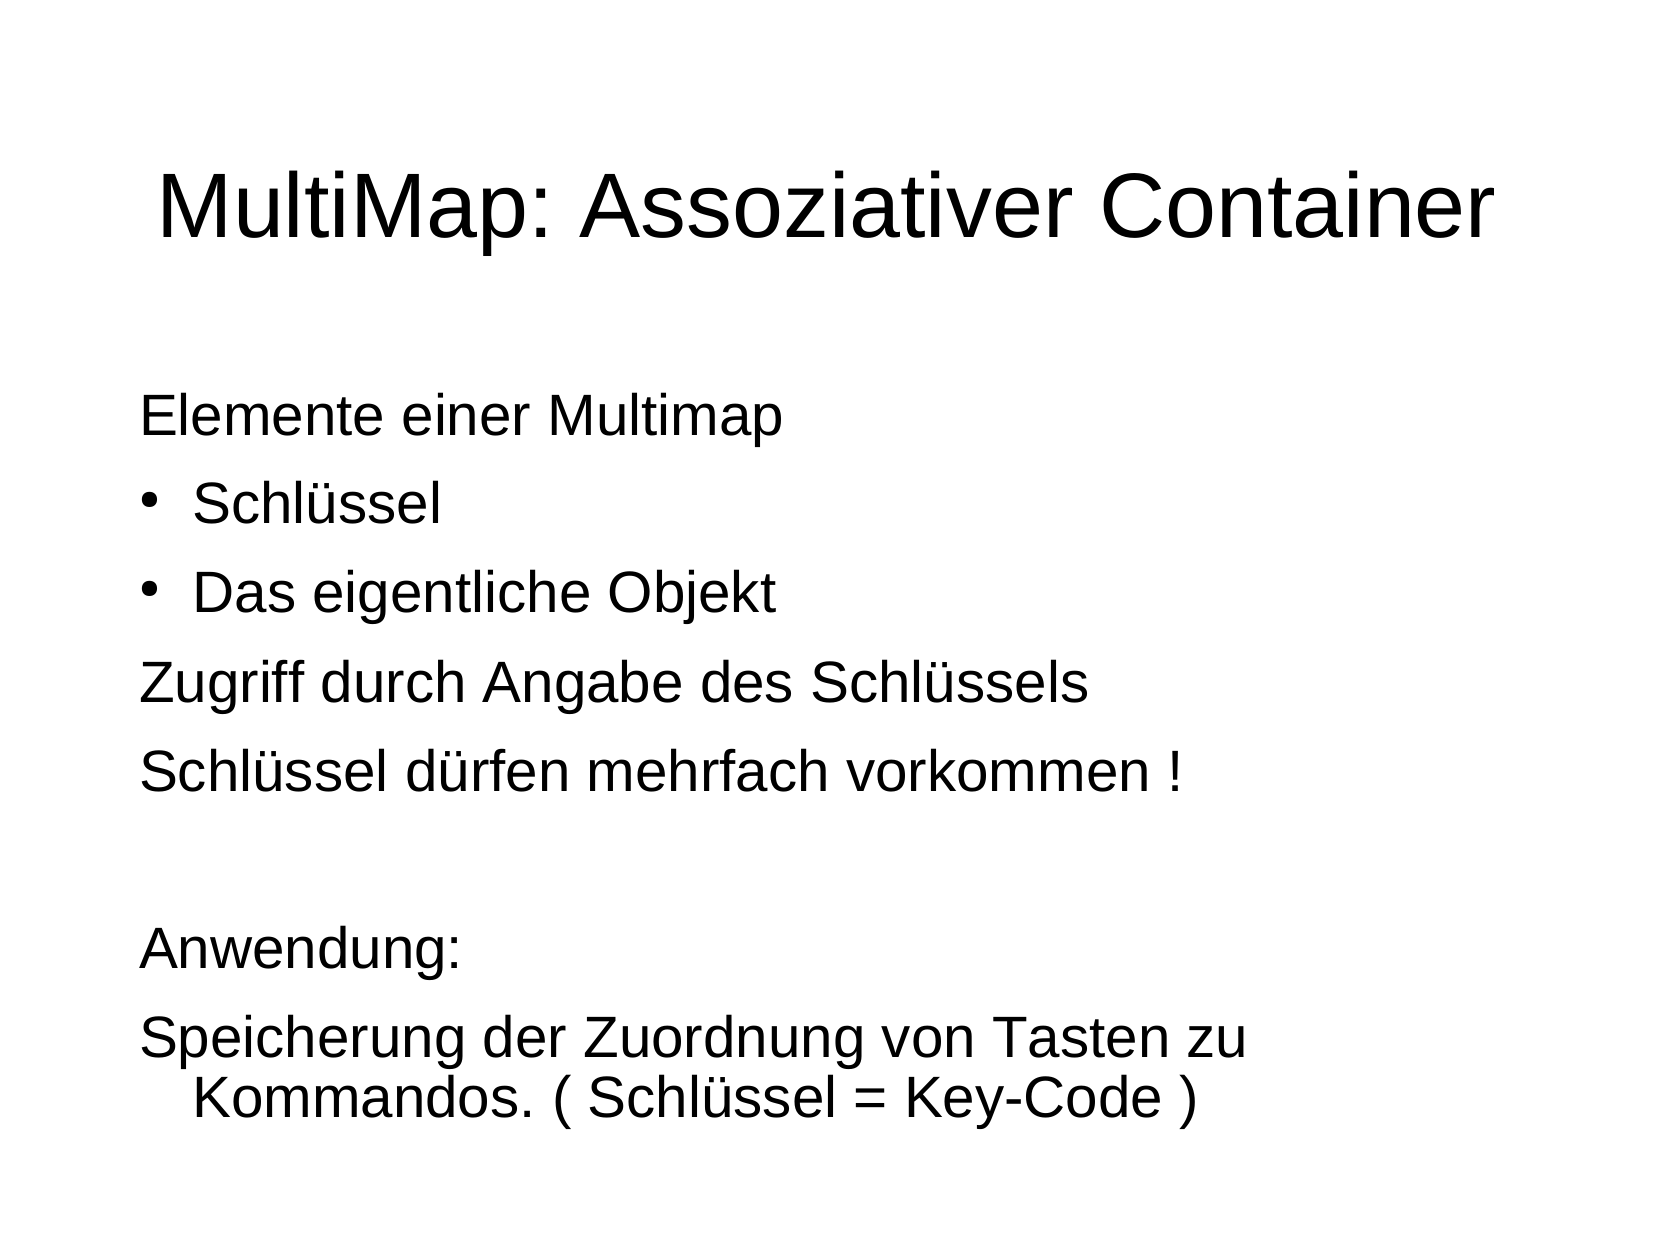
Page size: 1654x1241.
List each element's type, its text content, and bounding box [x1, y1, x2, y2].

title MultiMap: Assoziativer Container [121, 102, 1534, 310]
list Elemente einer Multimap Schlüssel Das eigentliche Objekt Zugriff durch Angabe des Schlüssels Schlüssel dürfen mehrfach vorkommen ! Anwendung: Speicherung der Zuordnung von Tasten zu Kommandos. ( Schlüssel = Key-Code ) [121, 387, 1538, 1188]
